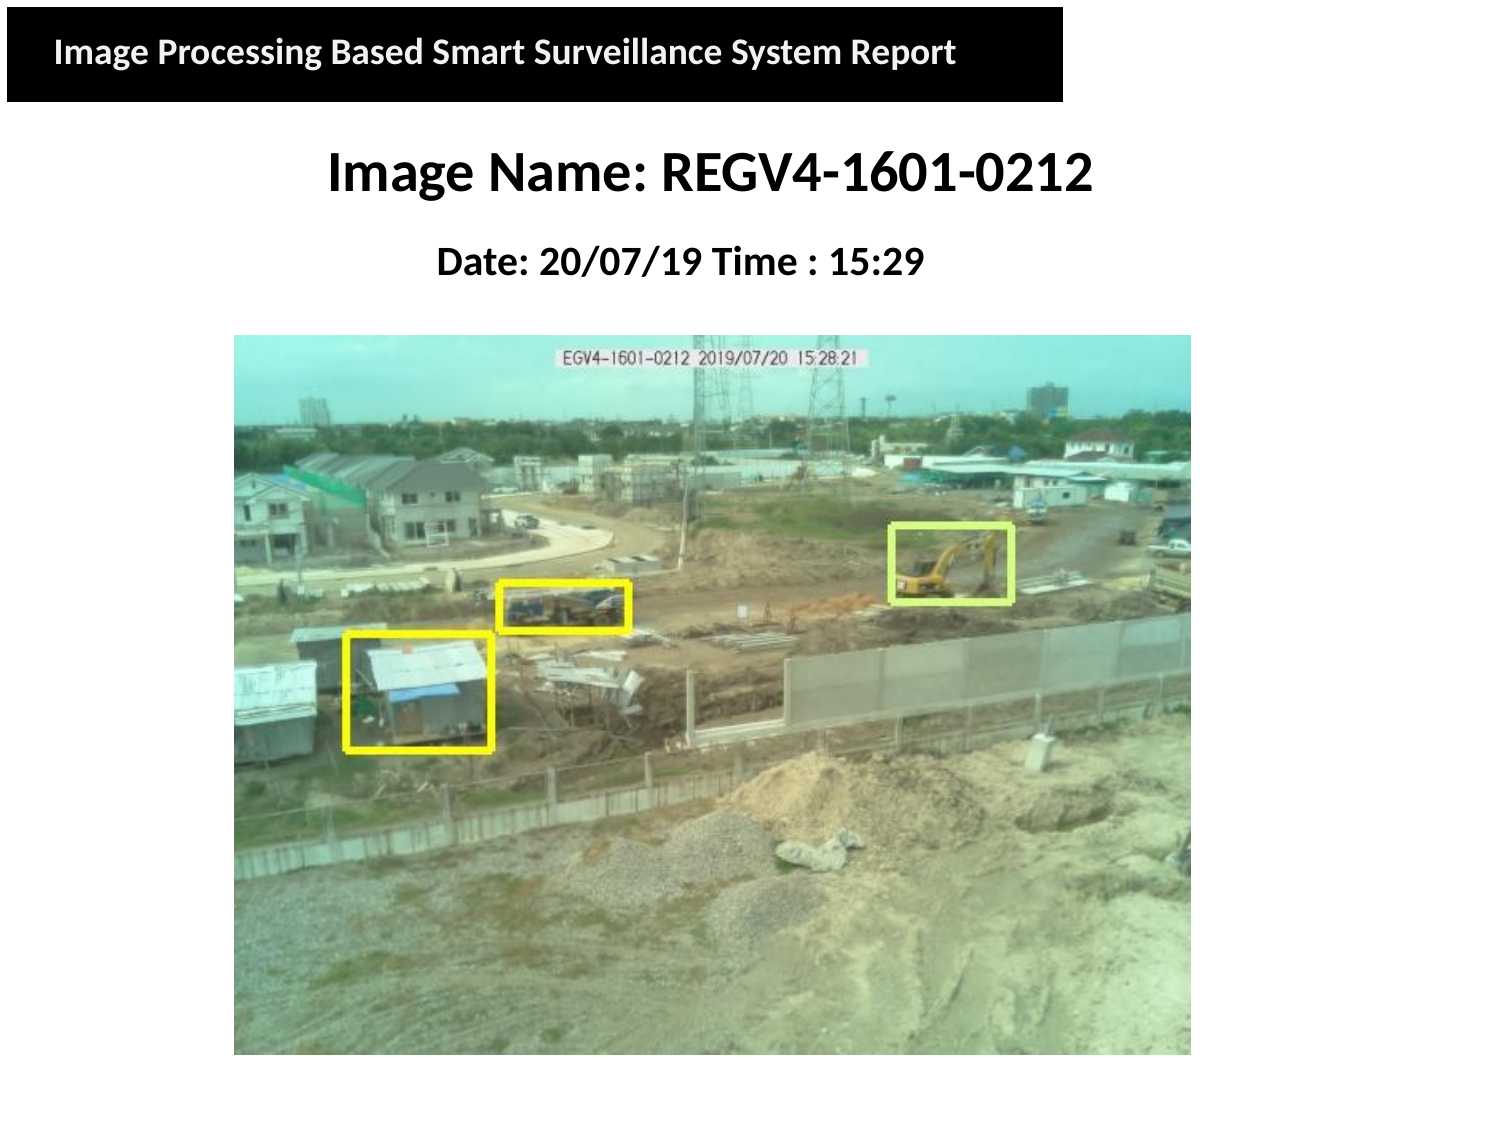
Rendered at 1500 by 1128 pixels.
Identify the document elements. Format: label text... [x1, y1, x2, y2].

picture [7, 7, 1063, 102]
picture [234, 335, 1191, 1055]
text_box Date: 20/07/19 Time : 15:29 [421, 234, 1360, 547]
text_box Image Name: REGV4-1601-0212 [312, 140, 1251, 335]
text_box Image Processing Based Smart Surveillance System Report [39, 23, 977, 180]
